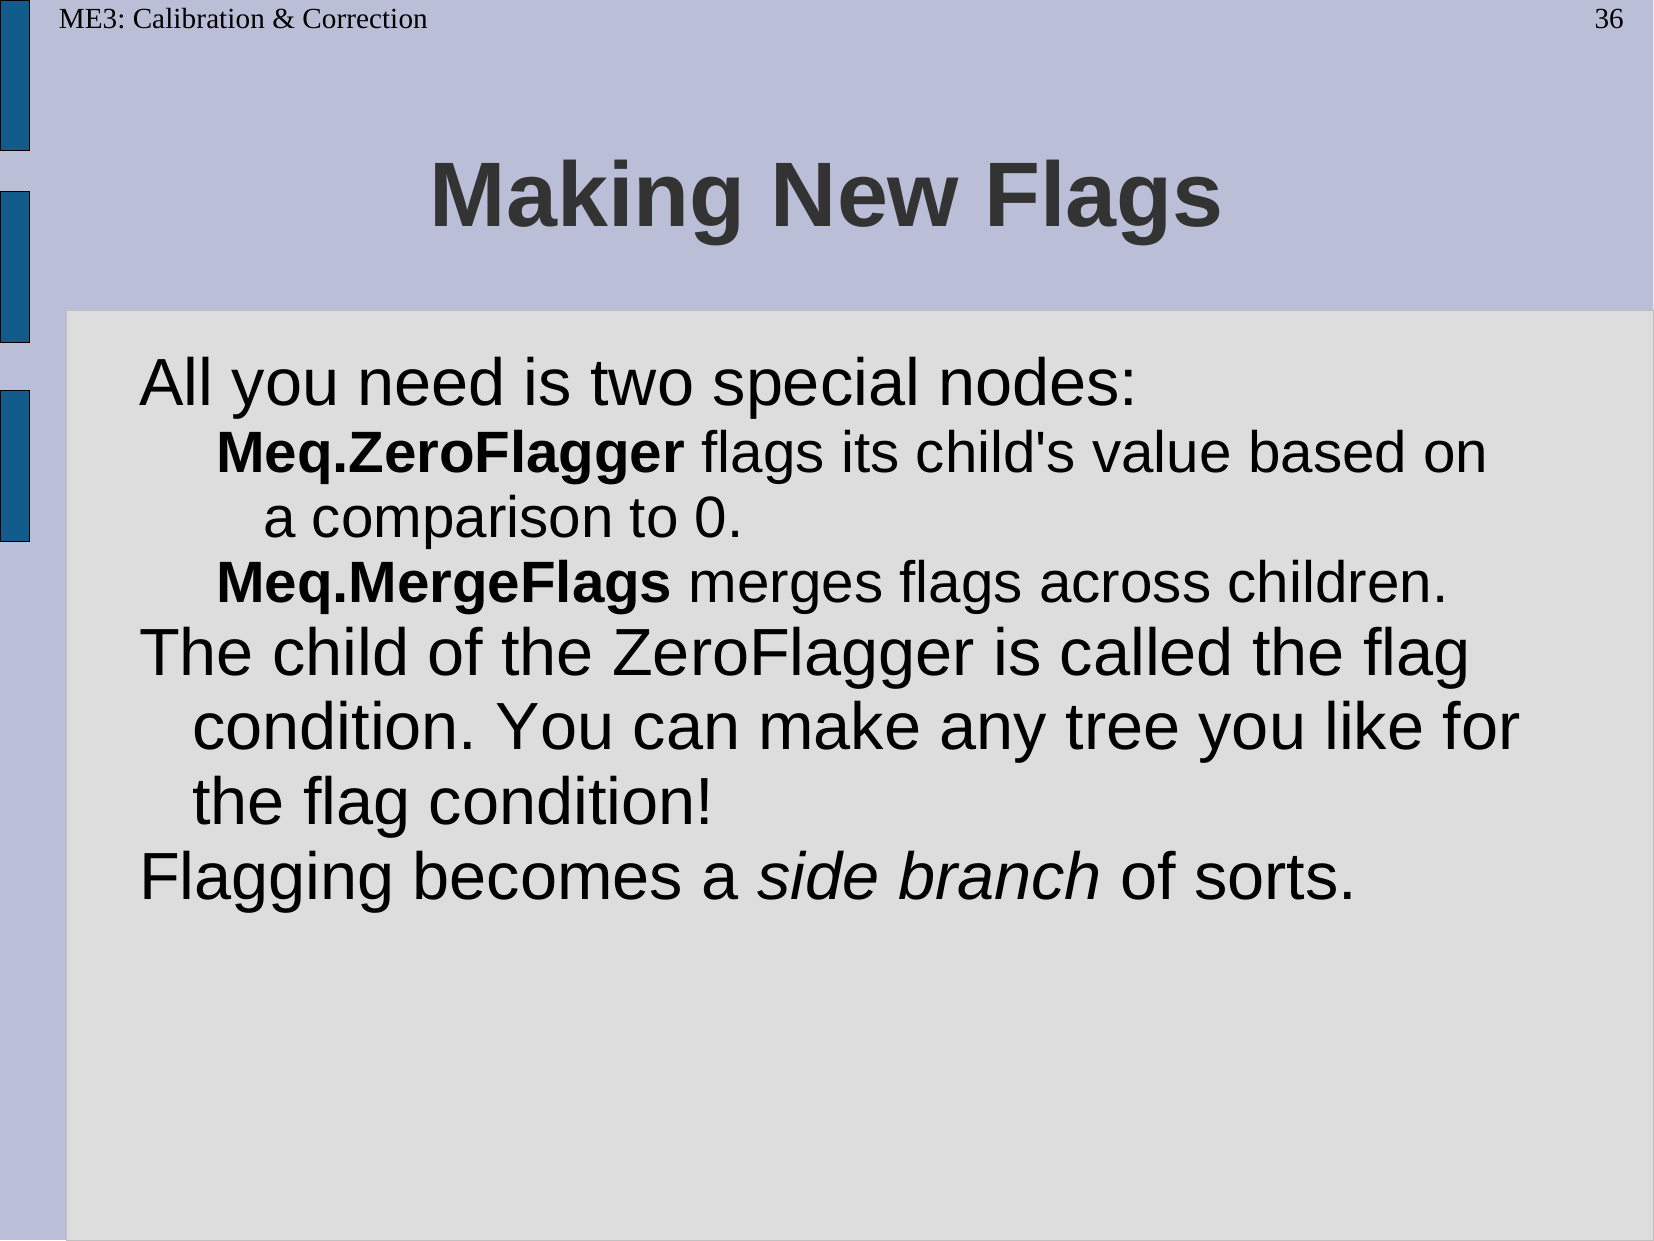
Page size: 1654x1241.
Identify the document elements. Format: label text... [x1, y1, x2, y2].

title Making New Flags [121, 98, 1534, 291]
list All you need is two special nodes: Meq.ZeroFlagger flags its child's value based on a comparison to 0. Meq.MergeFlags merges flags across children. The child of the ZeroFlagger is called the flag condition. You can make any tree you like for the flag condition! Flagging becomes a side branch of sorts. [121, 344, 1534, 1112]
